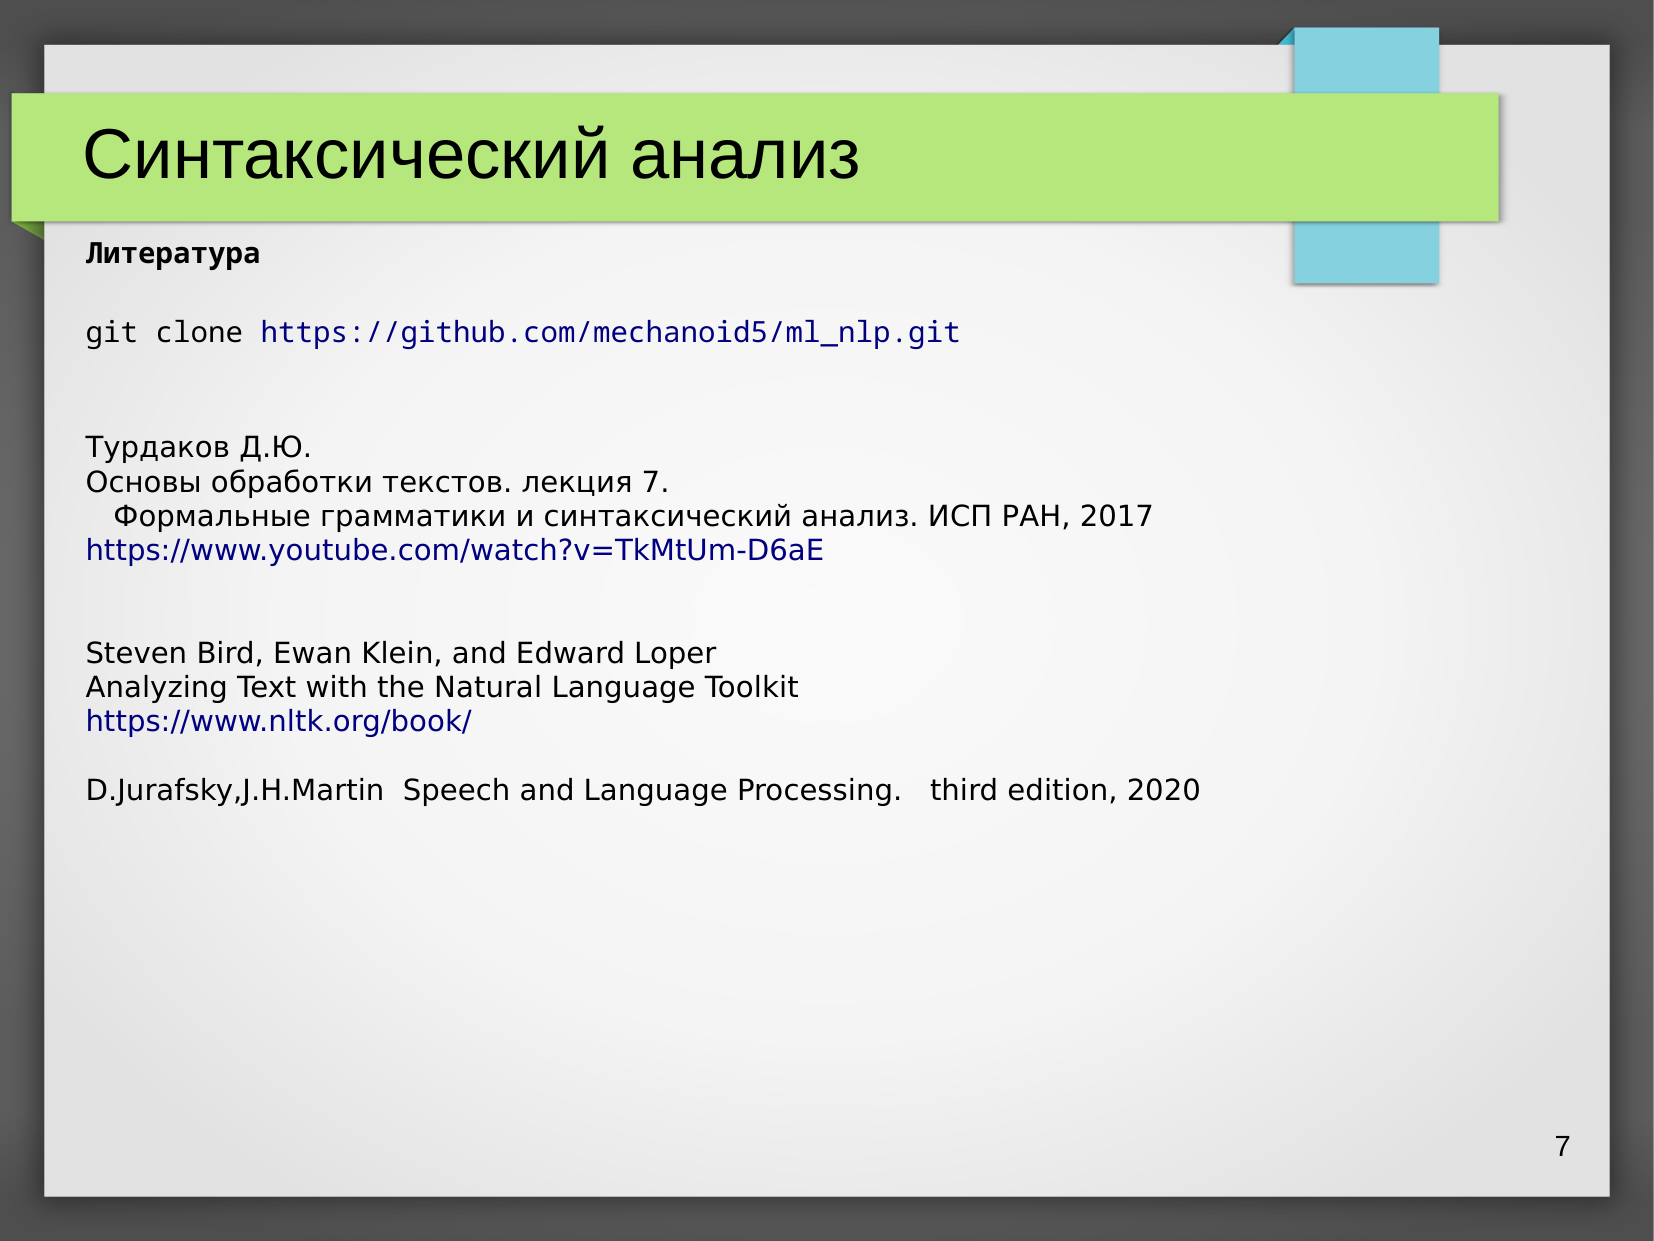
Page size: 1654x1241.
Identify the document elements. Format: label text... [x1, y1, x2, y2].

text_box Литература git clone https://github.com/mechanoid5/ml_nlp.git Турдаков Д.Ю. Основы обработки текстов. лекция 7. Формальные грамматики и синтаксический анализ. ИСП РАН, 2017 https://www.youtube.com/watch?v=TkMtUm-D6aE Steven Bird, Ewan Klein, and Edward Loper Analyzing Text with the Natural Language Toolkit https://www.nltk.org/book/ D.Jurafsky,J.H.Martin Speech and Language Processing. third edition, 2020 [70, 224, 1595, 910]
picture [0, 0, 1654, 1241]
title Синтаксический анализ [82, 114, 993, 194]
